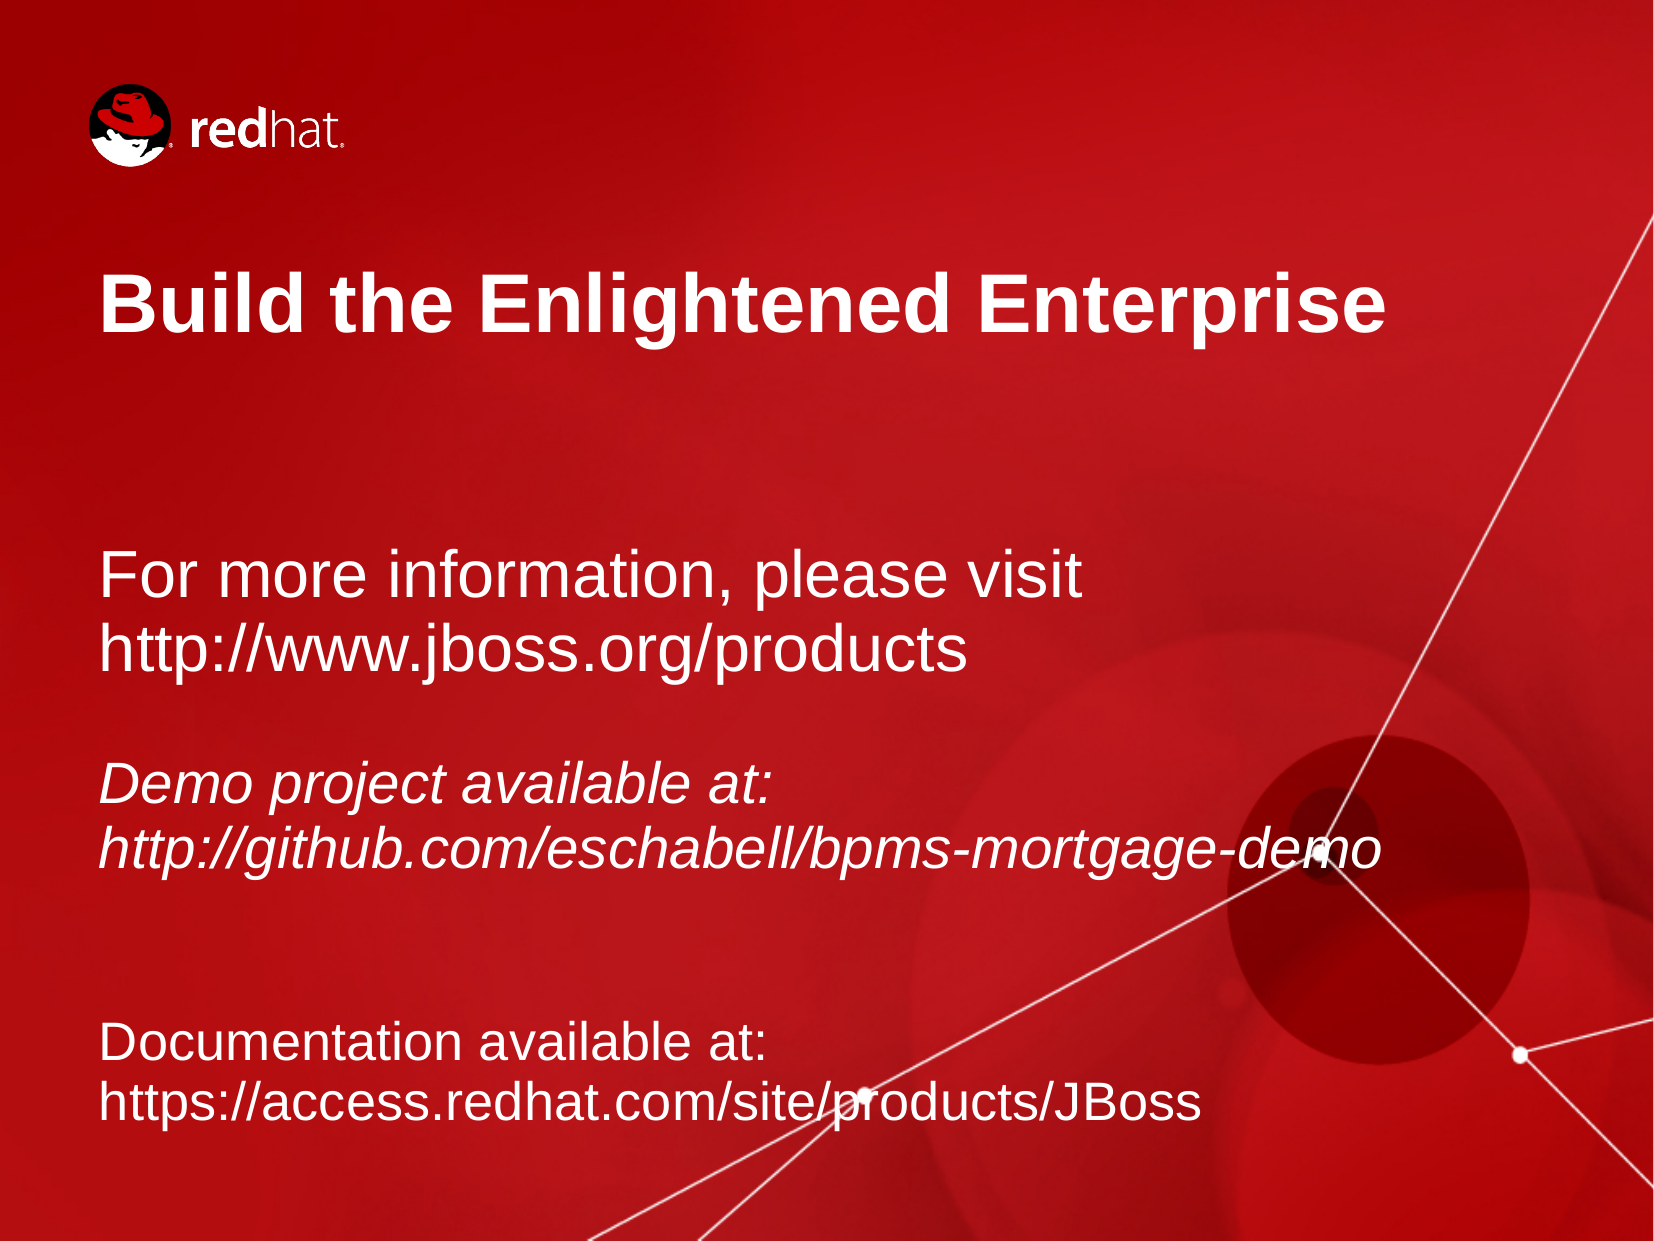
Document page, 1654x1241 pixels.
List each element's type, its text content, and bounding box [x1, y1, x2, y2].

text_box Build the Enlightened Enterprise For more information, please visit http://www.jboss.org/products Demo project available at: http://github.com/eschabell/bpms-mortgage-demo Documentation available at: https://access.redhat.com/site/products/JBoss [84, 250, 1535, 1050]
picture [0, 0, 1654, 1241]
